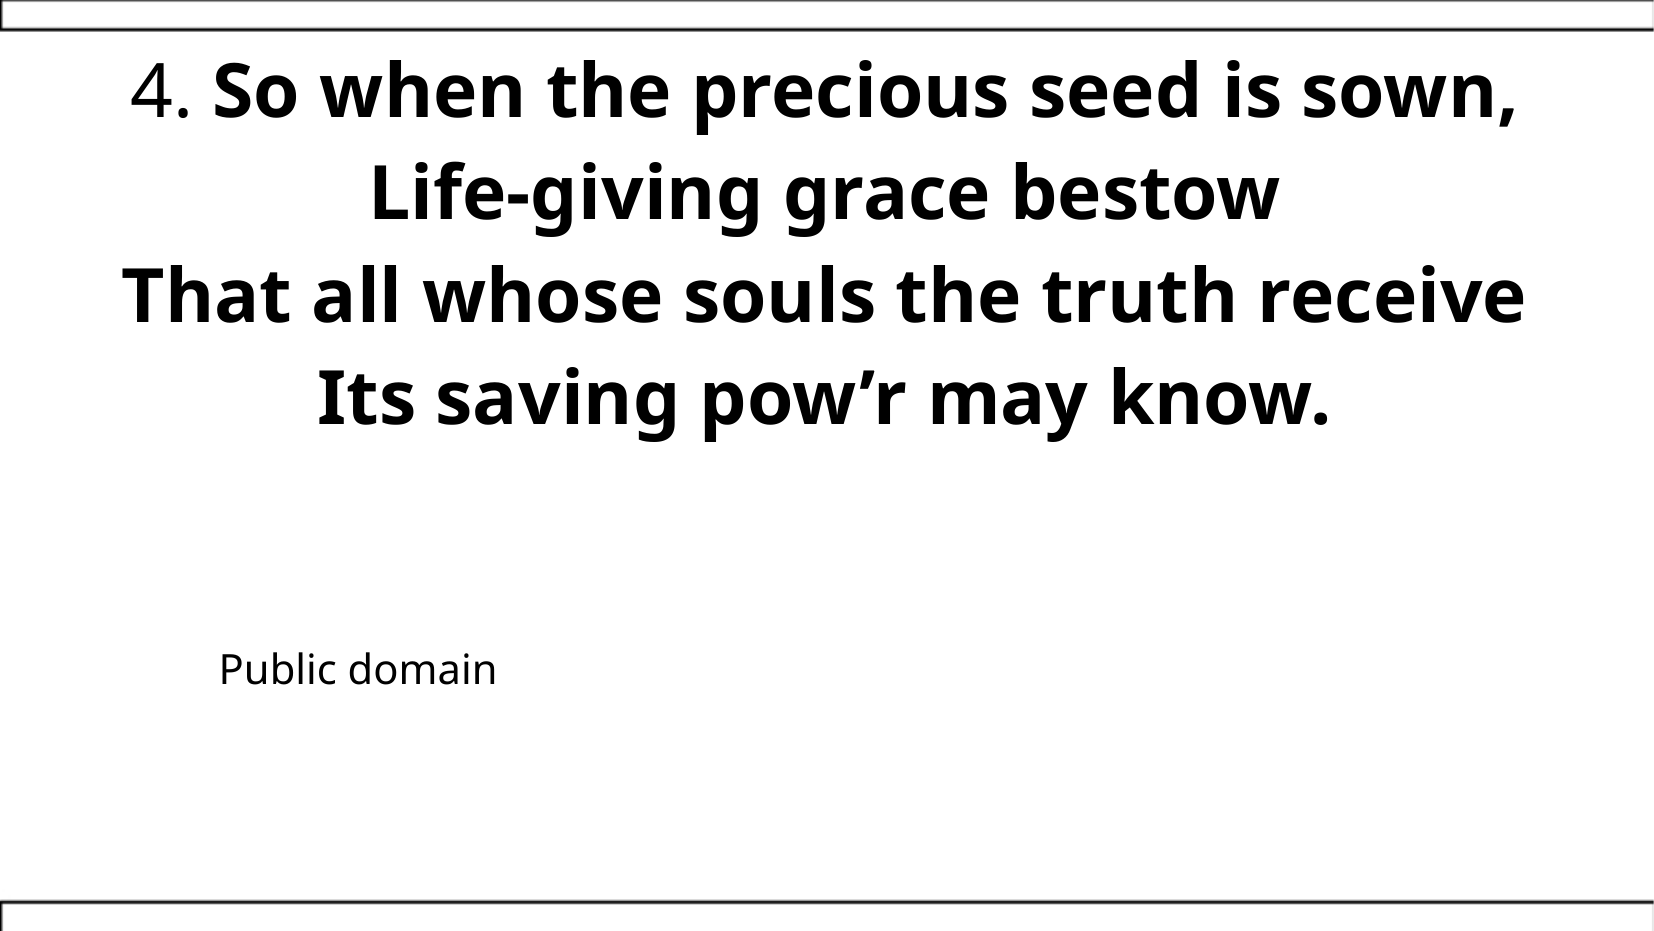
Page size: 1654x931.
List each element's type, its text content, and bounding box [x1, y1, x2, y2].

picture [0, 0, 1654, 931]
text_box 4. So when the precious seed is sown, Life-giving grace bestow That all whose souls the truth receive Its saving pow’r may know. Public domain [75, 30, 1576, 688]
